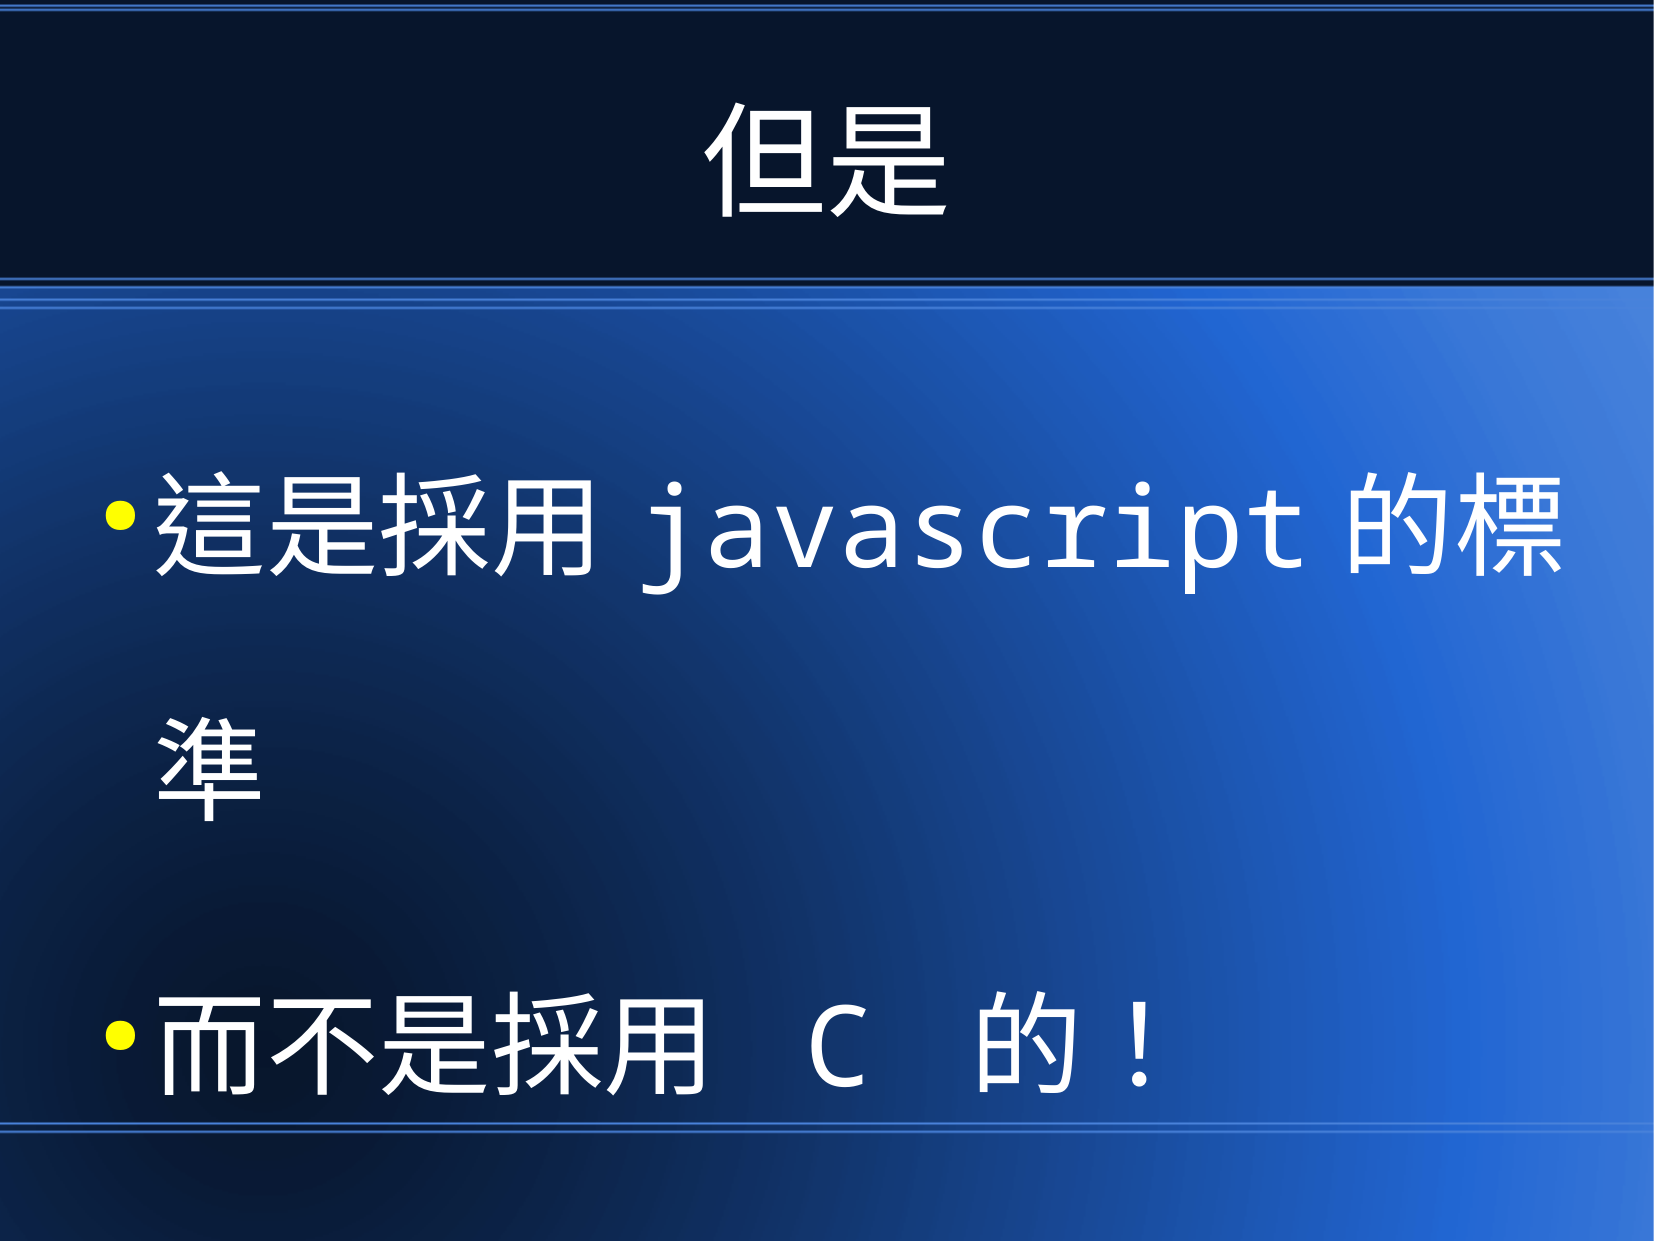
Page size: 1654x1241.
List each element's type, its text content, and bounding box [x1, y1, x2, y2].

title 但是 [82, 49, 1571, 257]
list 這是採用javascript的標準 而不是採用 C 的！ [82, 355, 1571, 1241]
picture [0, 0, 1654, 1241]
